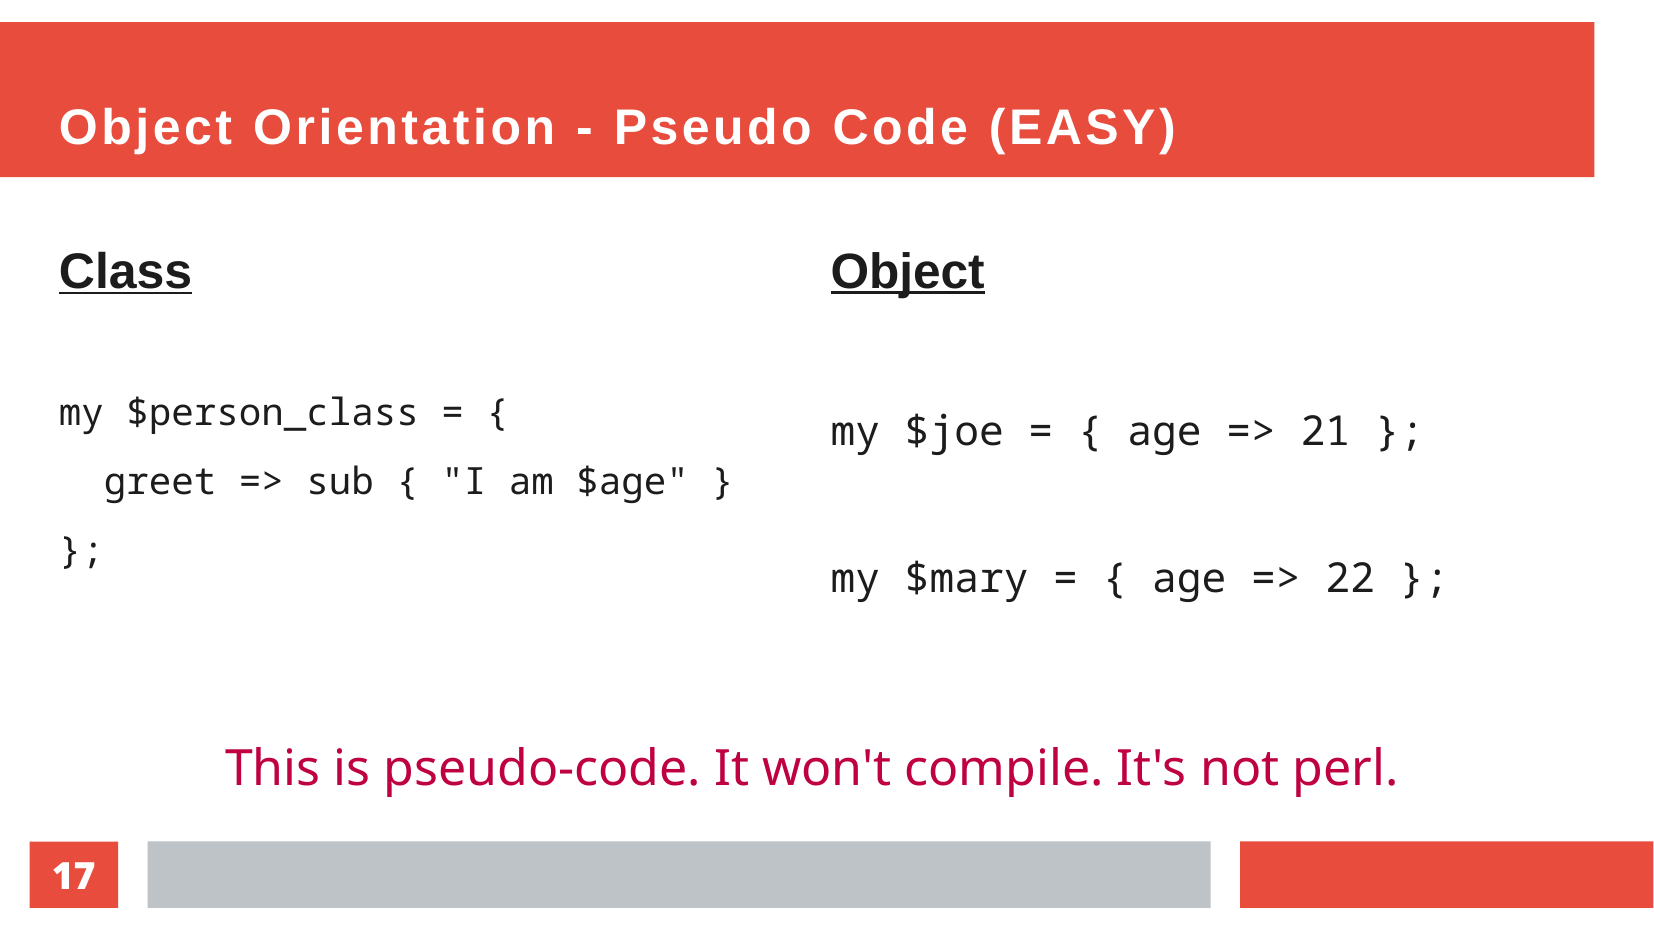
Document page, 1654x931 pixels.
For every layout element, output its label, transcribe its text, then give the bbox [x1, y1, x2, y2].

list Object my $joe = { age => 21 }; my $mary = { age => 22 }; [830, 243, 1566, 606]
list Class my $person_class = { greet => sub { "I am $age" } }; [59, 243, 794, 628]
list This is pseudo-code. It won't compile. It's not perl. [59, 731, 1565, 819]
title Object Orientation - Pseudo Code (EASY) [59, 44, 1595, 156]
